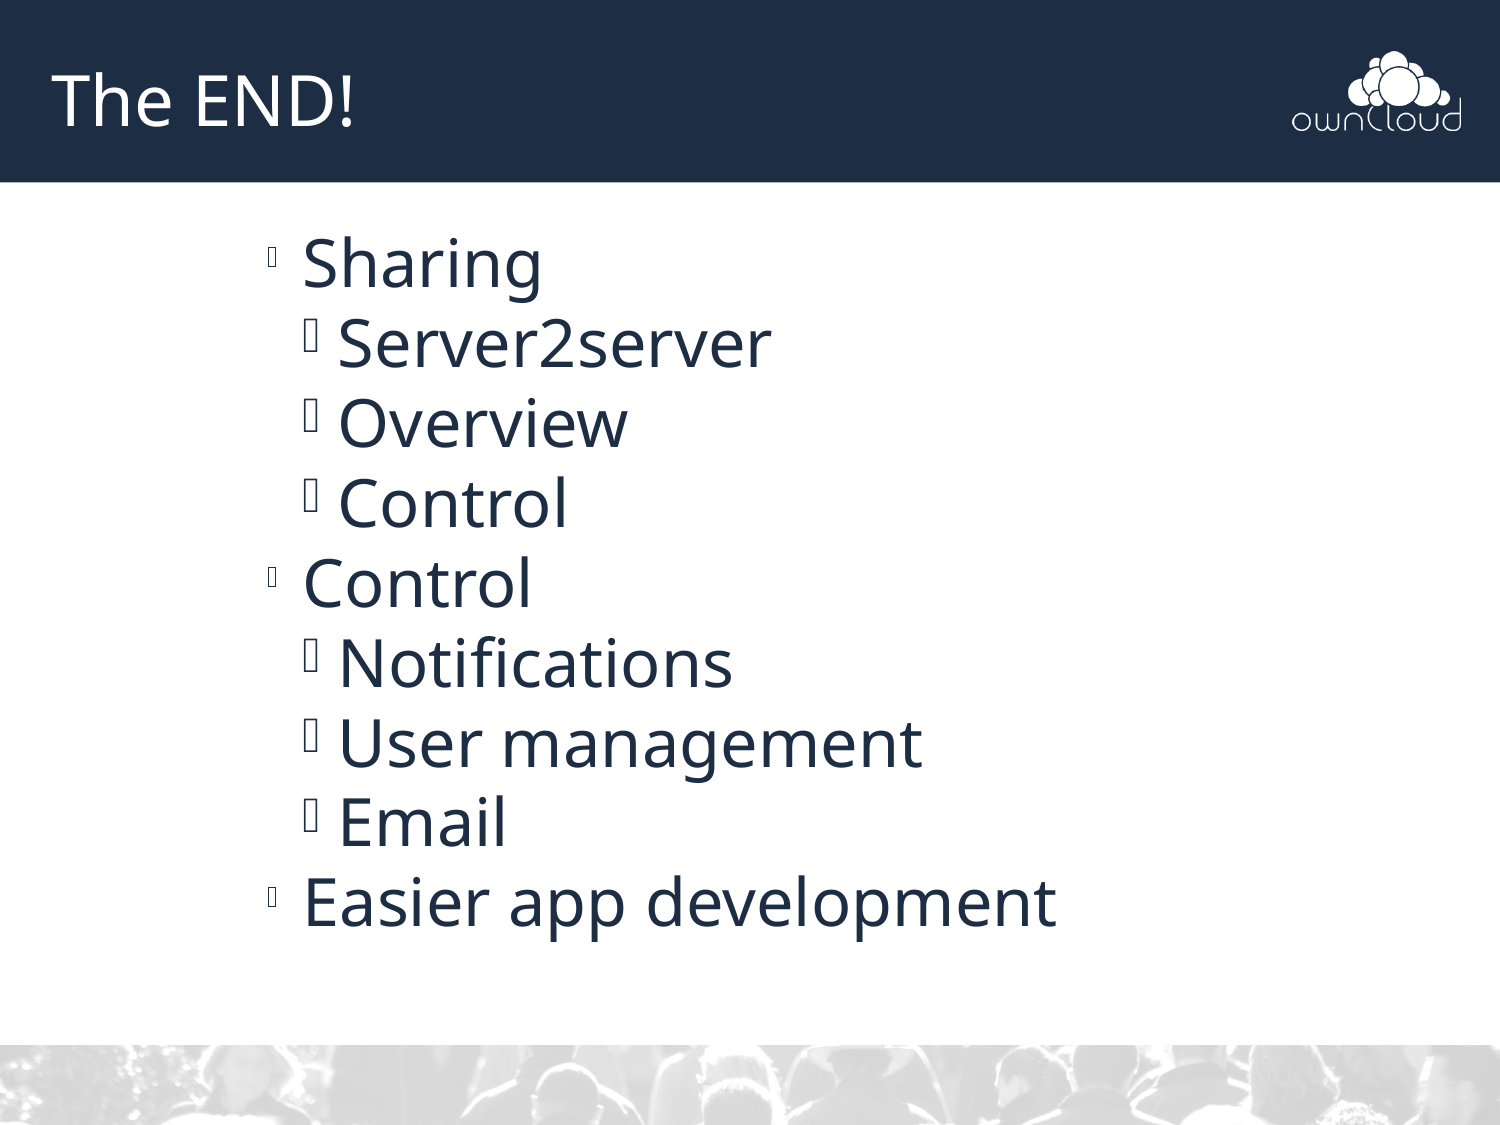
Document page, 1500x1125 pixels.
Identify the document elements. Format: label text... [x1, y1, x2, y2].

picture [0, 1045, 1500, 1125]
text_box The END! [36, 0, 1250, 199]
text_box Sharing Server2server Overview Control Control Notifications User management Email Easier app development [252, 213, 1500, 1040]
picture [1292, 51, 1461, 131]
